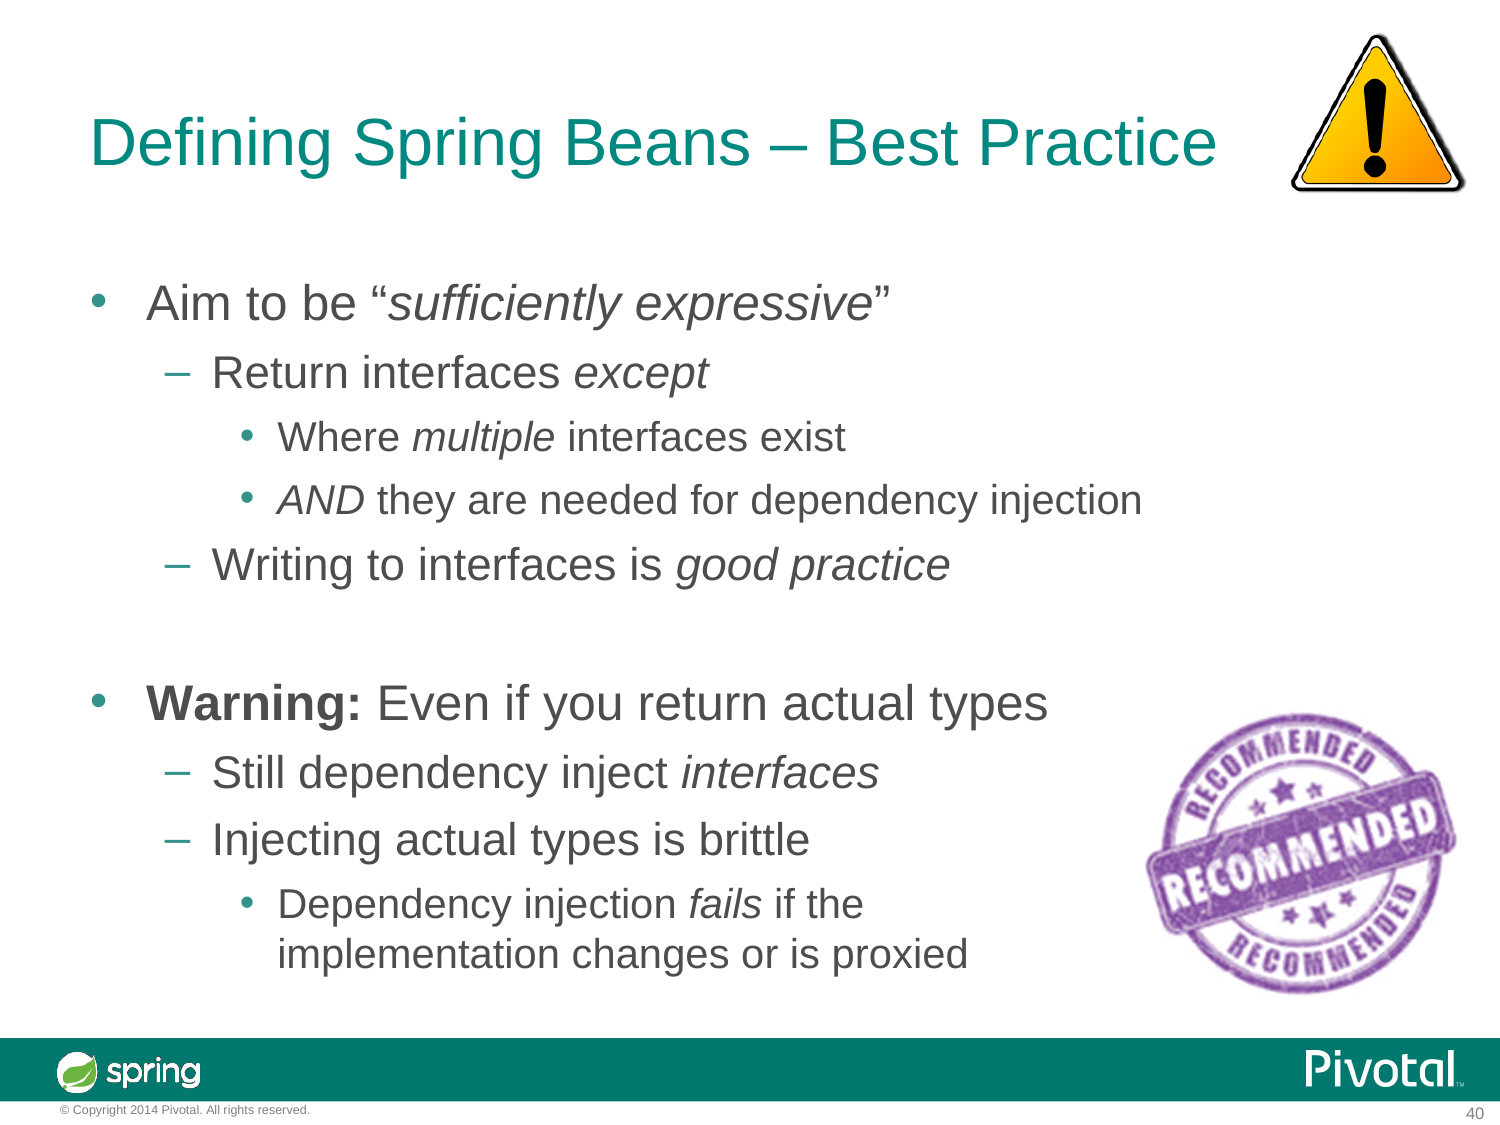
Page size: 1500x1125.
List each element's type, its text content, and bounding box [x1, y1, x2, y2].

list Aim to be “sufficiently expressive” Return interfaces except Where multiple interfaces exist AND they are needed for dependency injection Writing to interfaces is good practice Warning: Even if you return actual types Still dependency inject interfaces Injecting actual types is brittle Dependency injection fails if the implementation changes or is proxied [75, 262, 1426, 986]
picture [1290, 30, 1468, 196]
title Defining Spring Beans – Best Practice [75, 45, 1426, 233]
picture [32, 1041, 210, 1103]
picture [1140, 704, 1466, 1003]
picture [1306, 1050, 1464, 1087]
